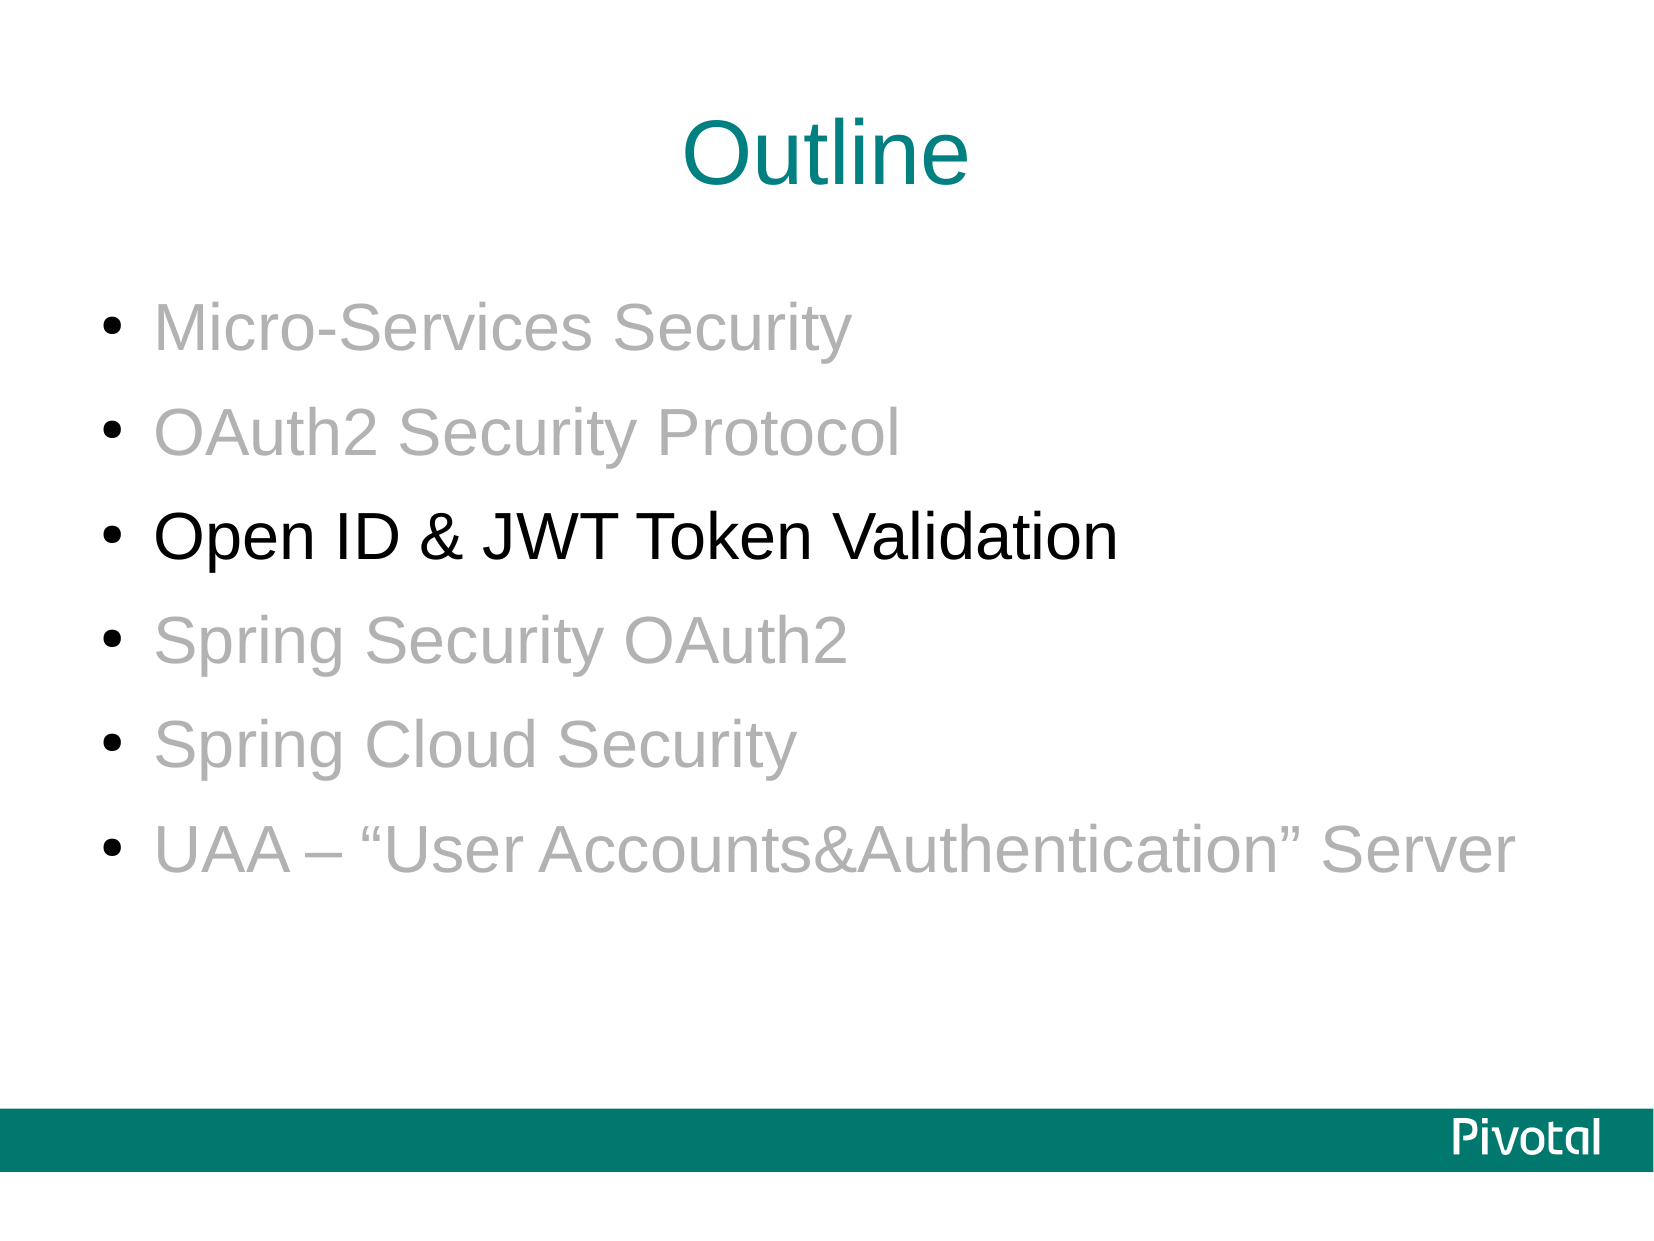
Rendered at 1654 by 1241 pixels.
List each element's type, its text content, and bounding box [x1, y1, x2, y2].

list Micro-Services Security OAuth2 Security Protocol Open ID & JWT Token Validation Spring Security OAuth2 Spring Cloud Security UAA – “User Accounts&Authentication” Server [82, 290, 1571, 1109]
title Outline [82, 49, 1571, 257]
picture [1452, 1115, 1601, 1158]
